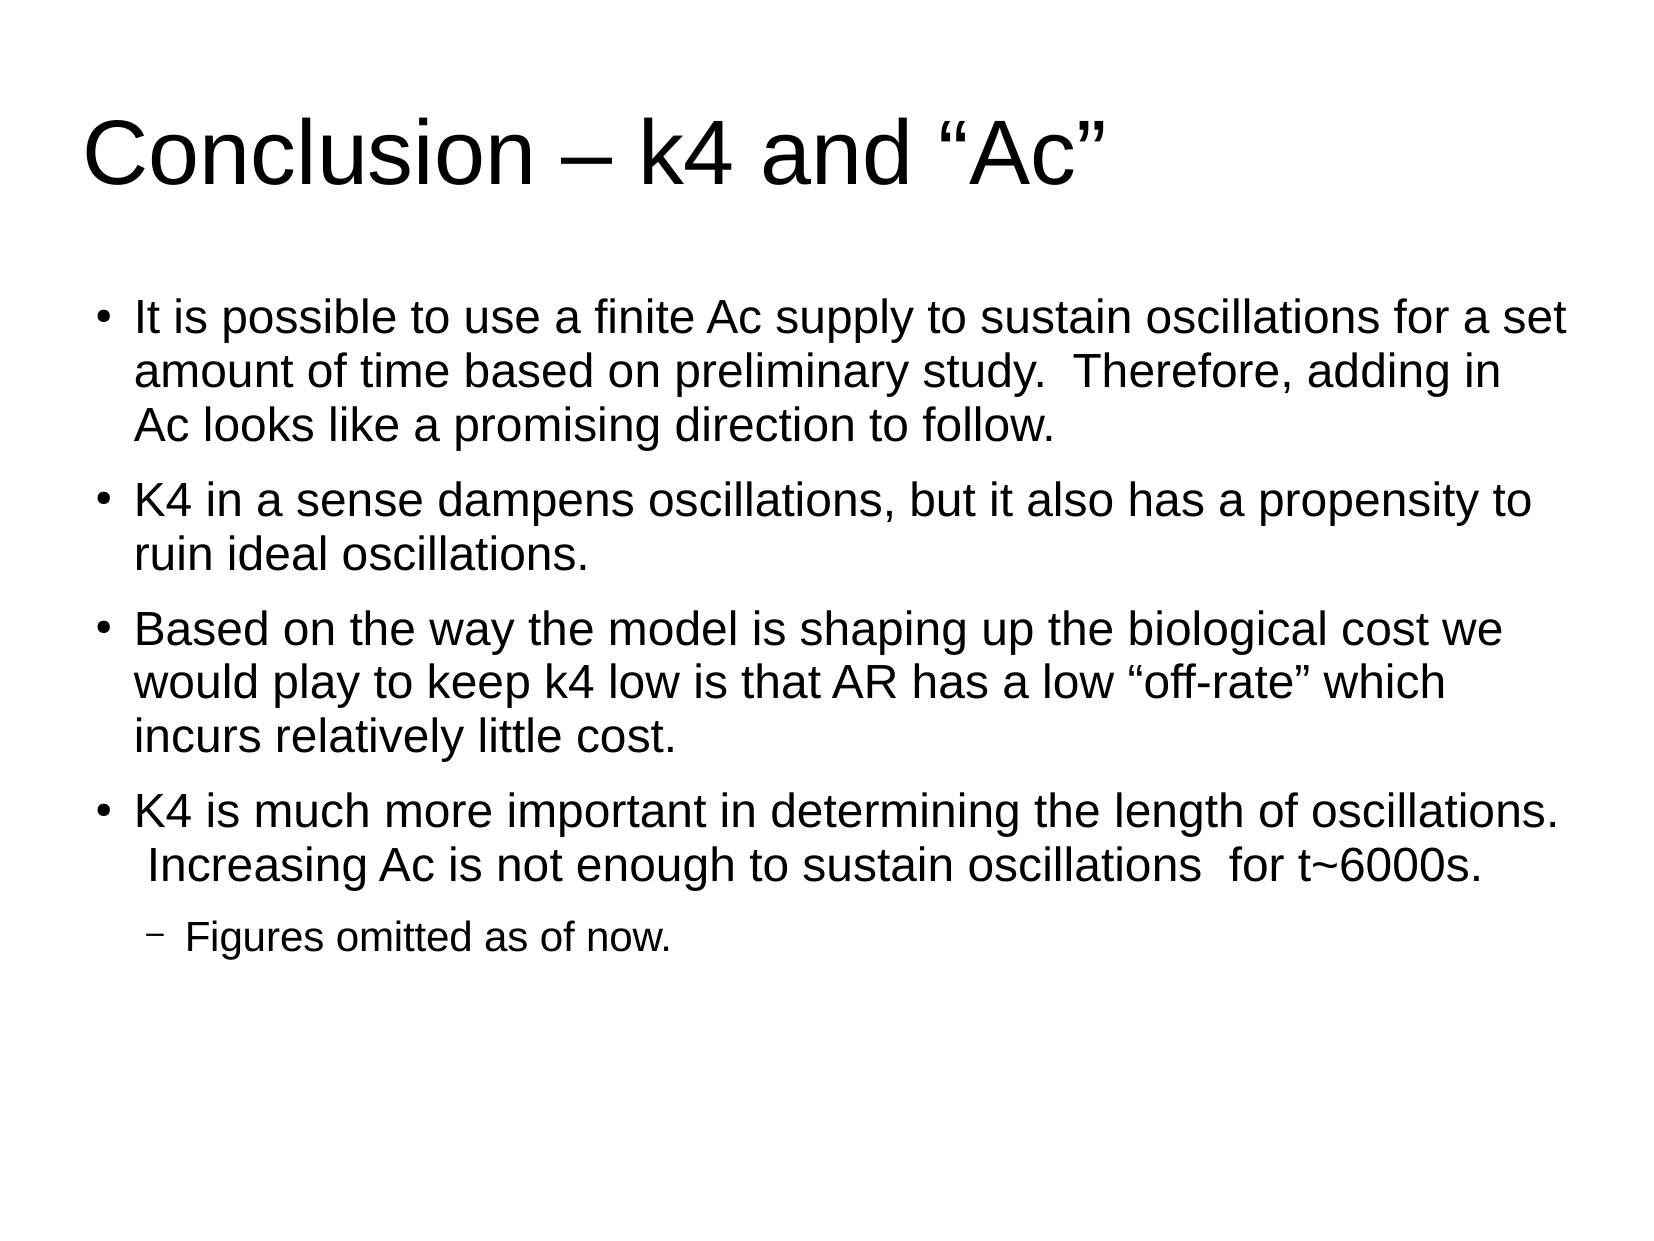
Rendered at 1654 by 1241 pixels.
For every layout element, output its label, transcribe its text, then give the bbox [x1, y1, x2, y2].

title Conclusion – k4 and “Ac” [82, 49, 1571, 257]
list It is possible to use a finite Ac supply to sustain oscillations for a set amount of time based on preliminary study. Therefore, adding in Ac looks like a promising direction to follow. K4 in a sense dampens oscillations, but it also has a propensity to ruin ideal oscillations. Based on the way the model is shaping up the biological cost we would play to keep k4 low is that AR has a low “off-rate” which incurs relatively little cost. K4 is much more important in determining the length of oscillations. Increasing Ac is not enough to sustain oscillations for t~6000s. Figures omitted as of now. [82, 290, 1571, 1010]
